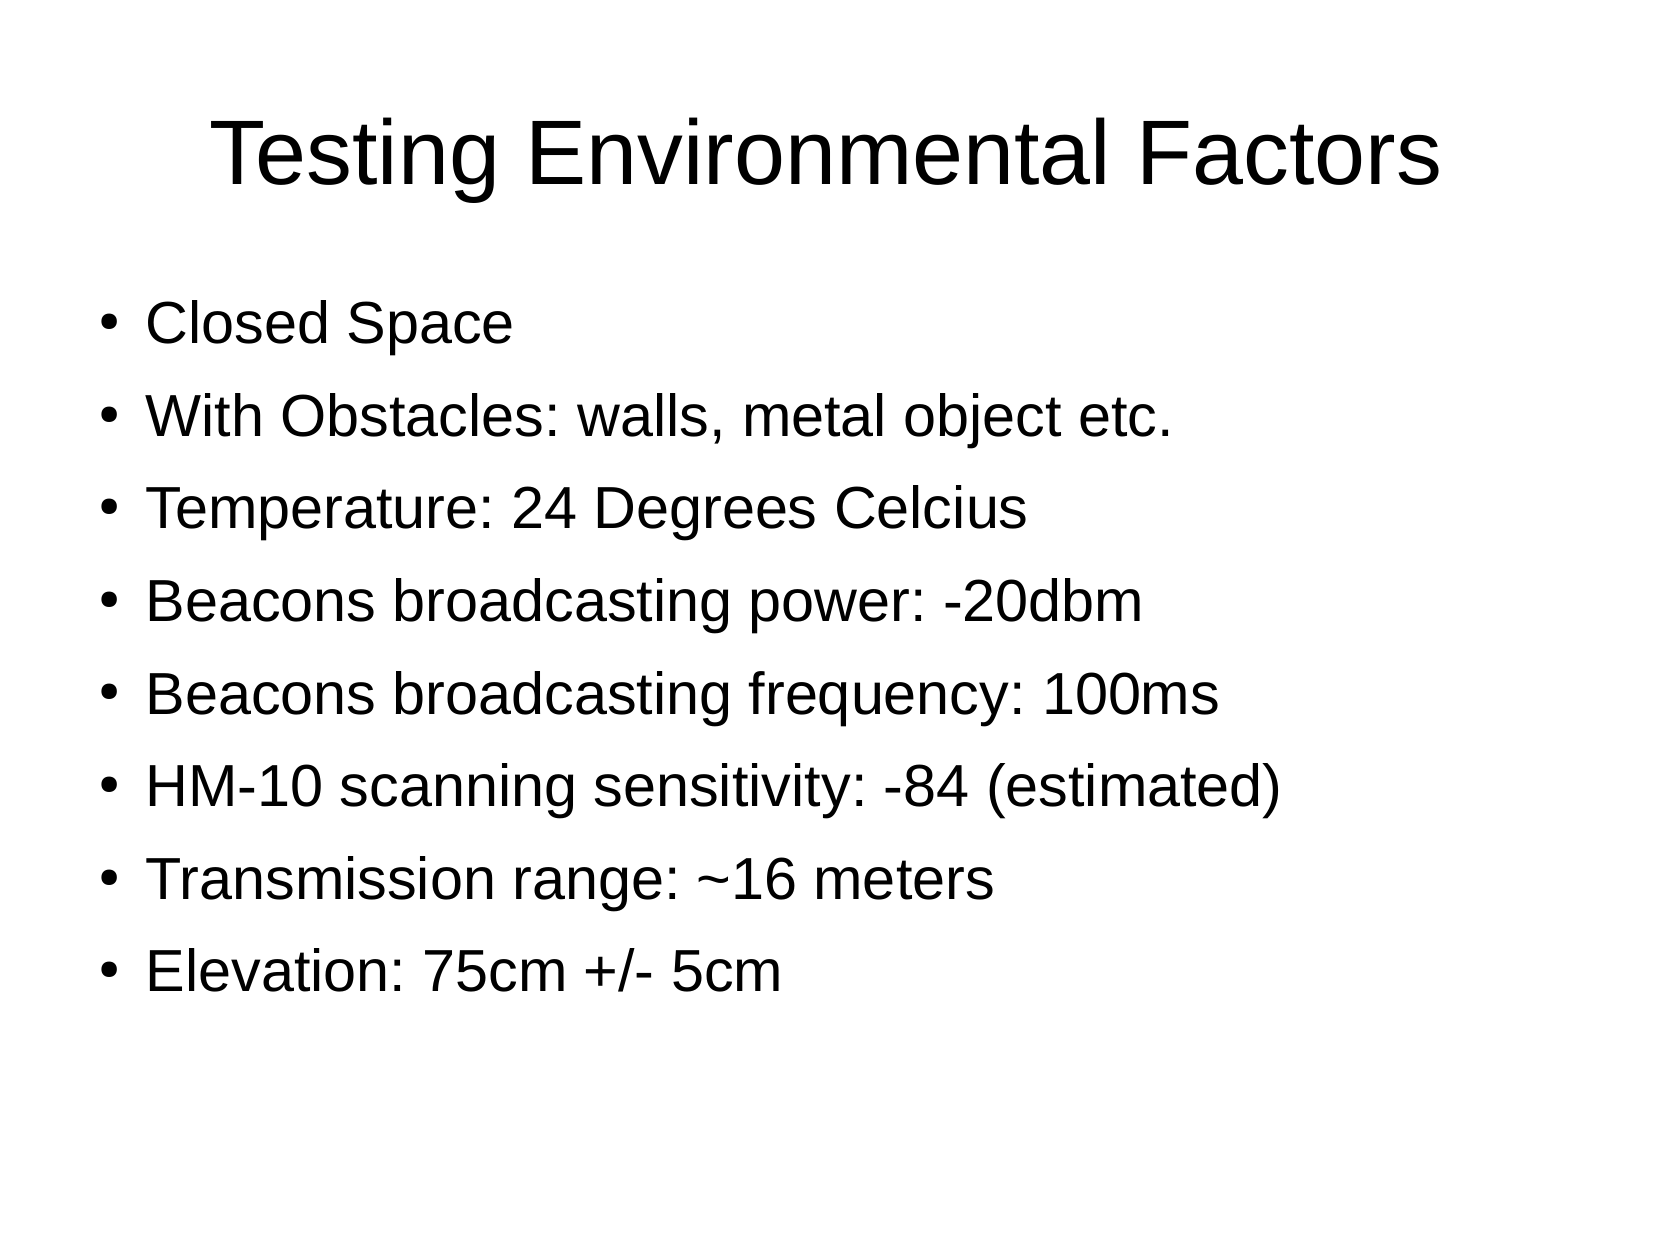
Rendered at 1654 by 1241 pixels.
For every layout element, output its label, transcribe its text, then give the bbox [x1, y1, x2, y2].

title Testing Environmental Factors [82, 49, 1571, 257]
list Closed Space With Obstacles: walls, metal object etc. Temperature: 24 Degrees Celcius Beacons broadcasting power: -20dbm Beacons broadcasting frequency: 100ms HM-10 scanning sensitivity: -84 (estimated) Transmission range: ~16 meters Elevation: 75cm +/- 5cm [82, 290, 1571, 1010]
